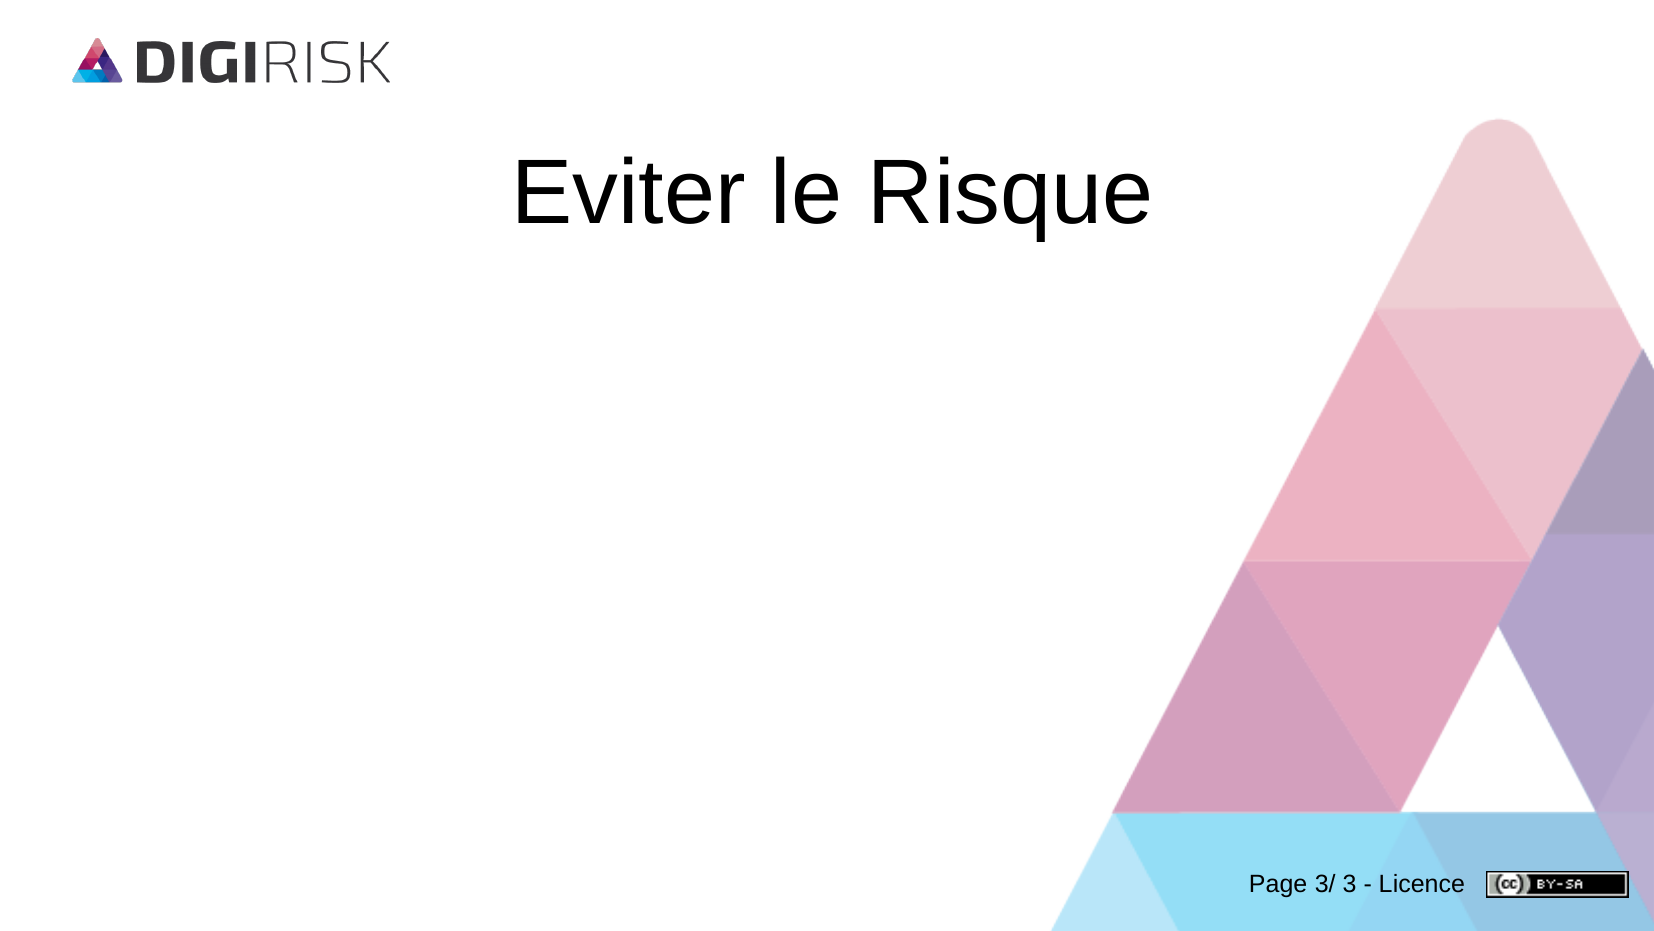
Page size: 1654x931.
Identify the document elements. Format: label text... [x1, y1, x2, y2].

picture [1486, 871, 1629, 898]
picture [70, 35, 390, 83]
title Eviter le Risque [94, 100, 1571, 284]
